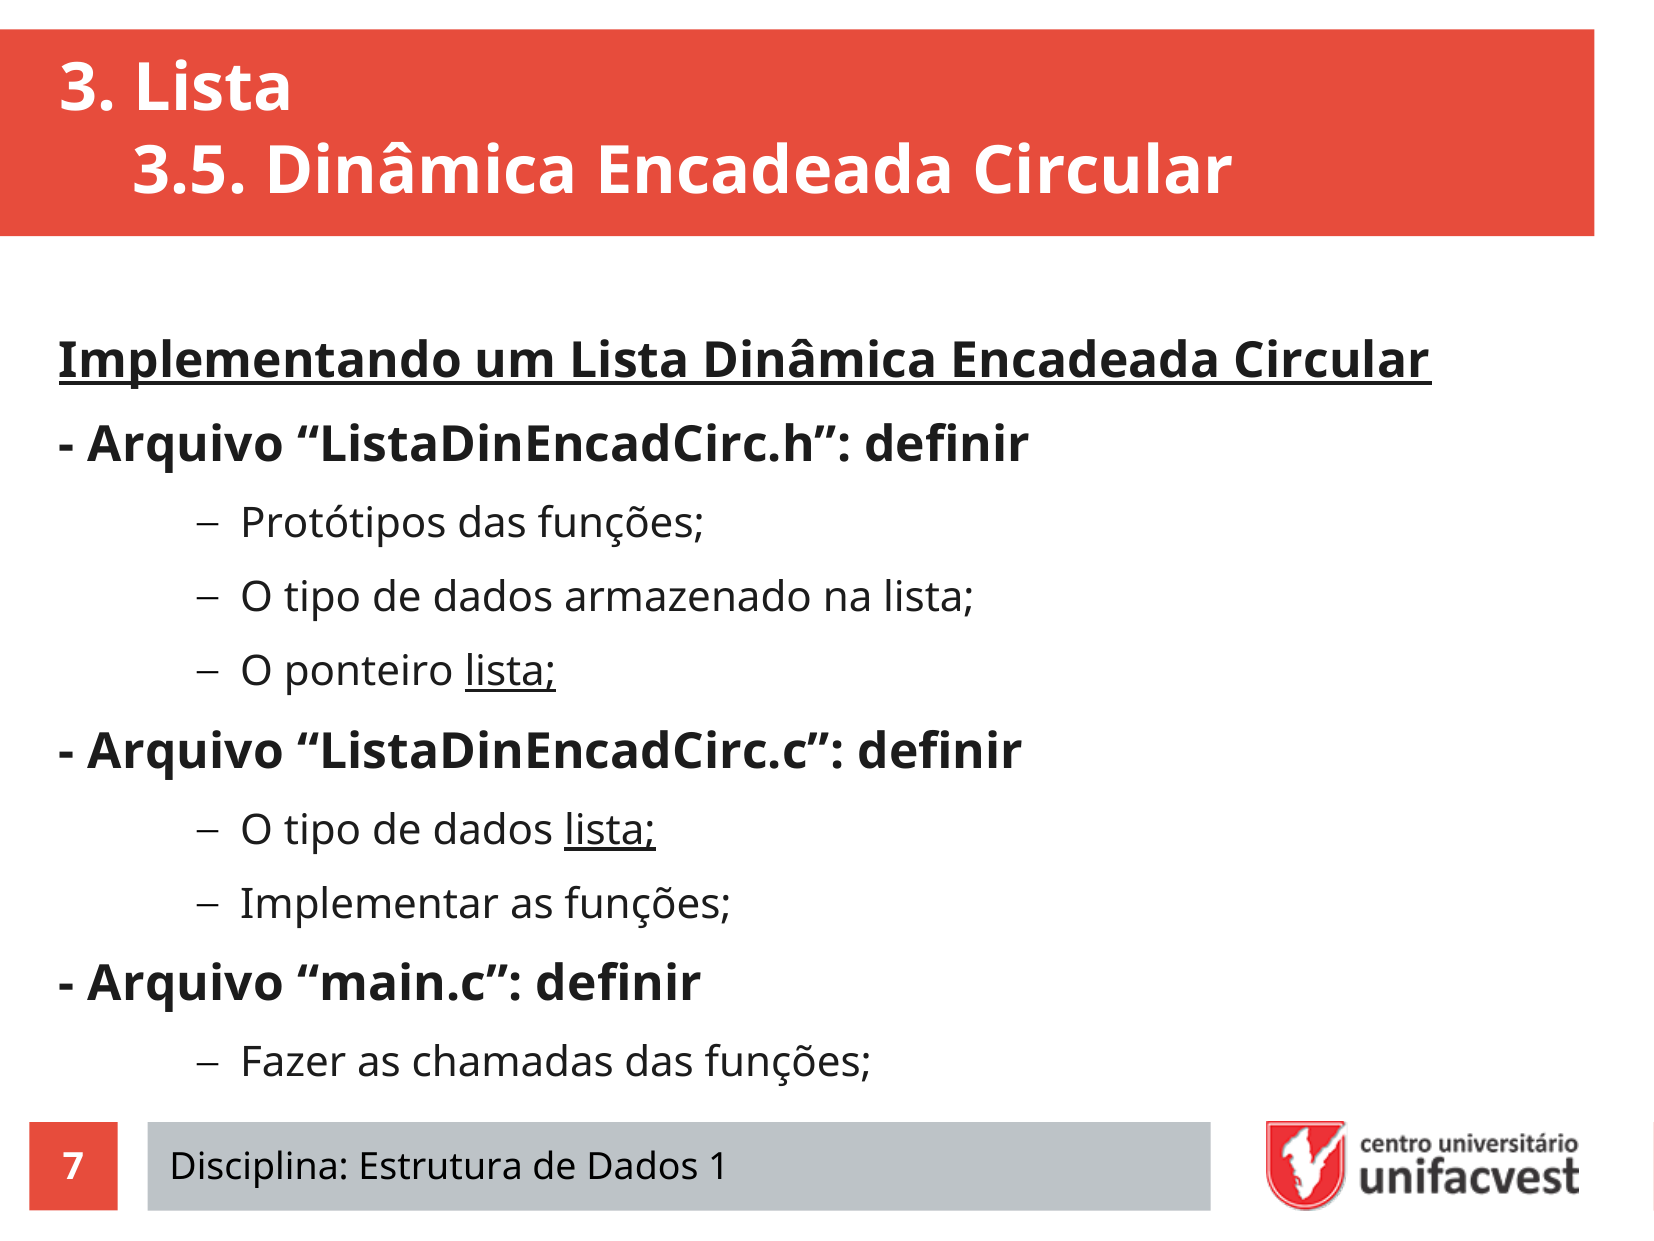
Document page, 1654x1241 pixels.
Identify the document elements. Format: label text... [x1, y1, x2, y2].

title 3. Lista 3.5. Dinâmica Encadeada Circular [59, 59, 1595, 207]
picture [1266, 1121, 1579, 1211]
text_box Disciplina: Estrutura de Dados 1 [154, 1132, 1205, 1196]
list Implementando um Lista Dinâmica Encadeada Circular - Arquivo “ListaDinEncadCirc.h”: definir Protótipos das funções; O tipo de dados armazenado na lista; O ponteiro lista; - Arquivo “ListaDinEncadCirc.c”: definir O tipo de dados lista; Implementar as funções; - Arquivo “main.c”: definir Fazer as chamadas das funções; [59, 324, 1566, 1093]
text_box [1238, 1120, 1654, 1212]
